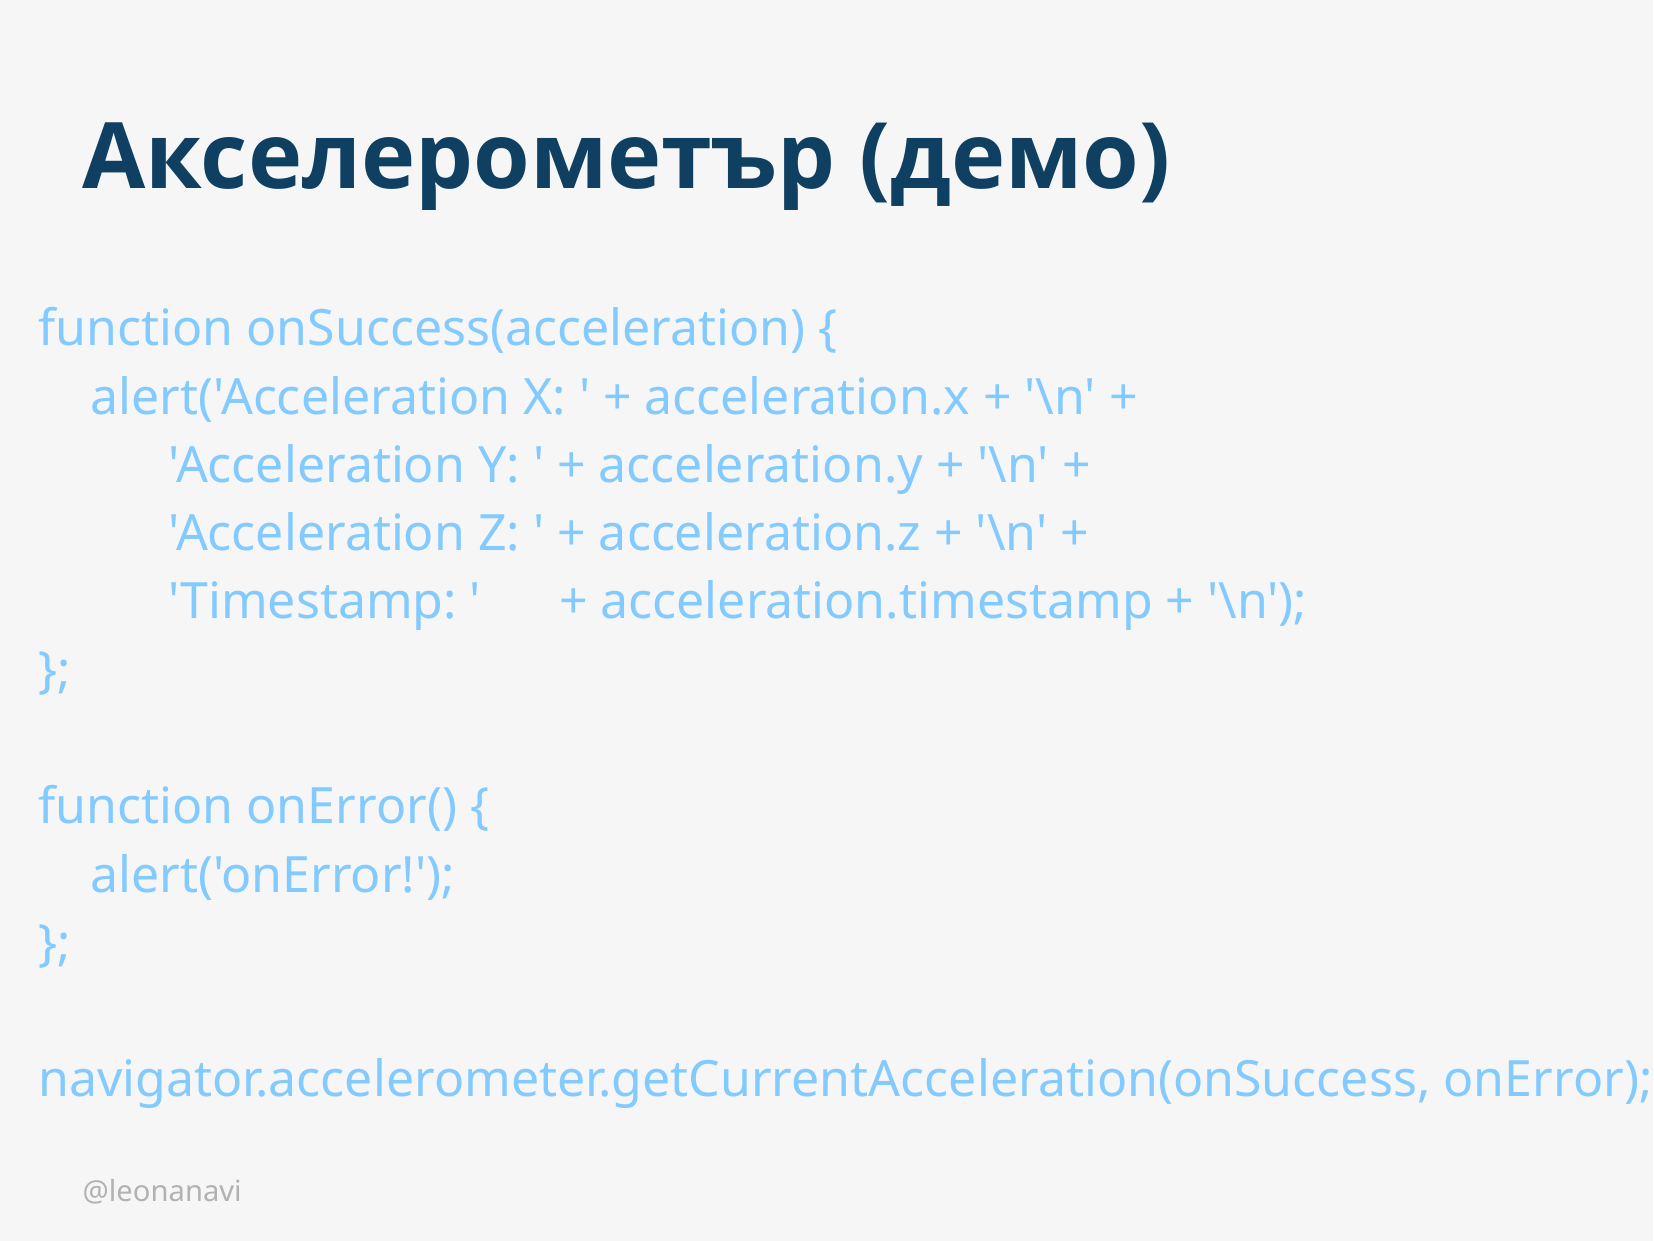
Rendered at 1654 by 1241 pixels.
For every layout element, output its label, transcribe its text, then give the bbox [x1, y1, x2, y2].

text_box function onSuccess(acceleration) { alert('Acceleration X: ' + acceleration.x + '\n' + 'Acceleration Y: ' + acceleration.y + '\n' + 'Acceleration Z: ' + acceleration.z + '\n' + 'Timestamp: ' + acceleration.timestamp + '\n'); }; function onError() { alert('onError!'); }; navigator.accelerometer.getCurrentAcceleration(onSuccess, onError); [23, 285, 1630, 1237]
title Акселерометър (демо) [82, 49, 1571, 257]
